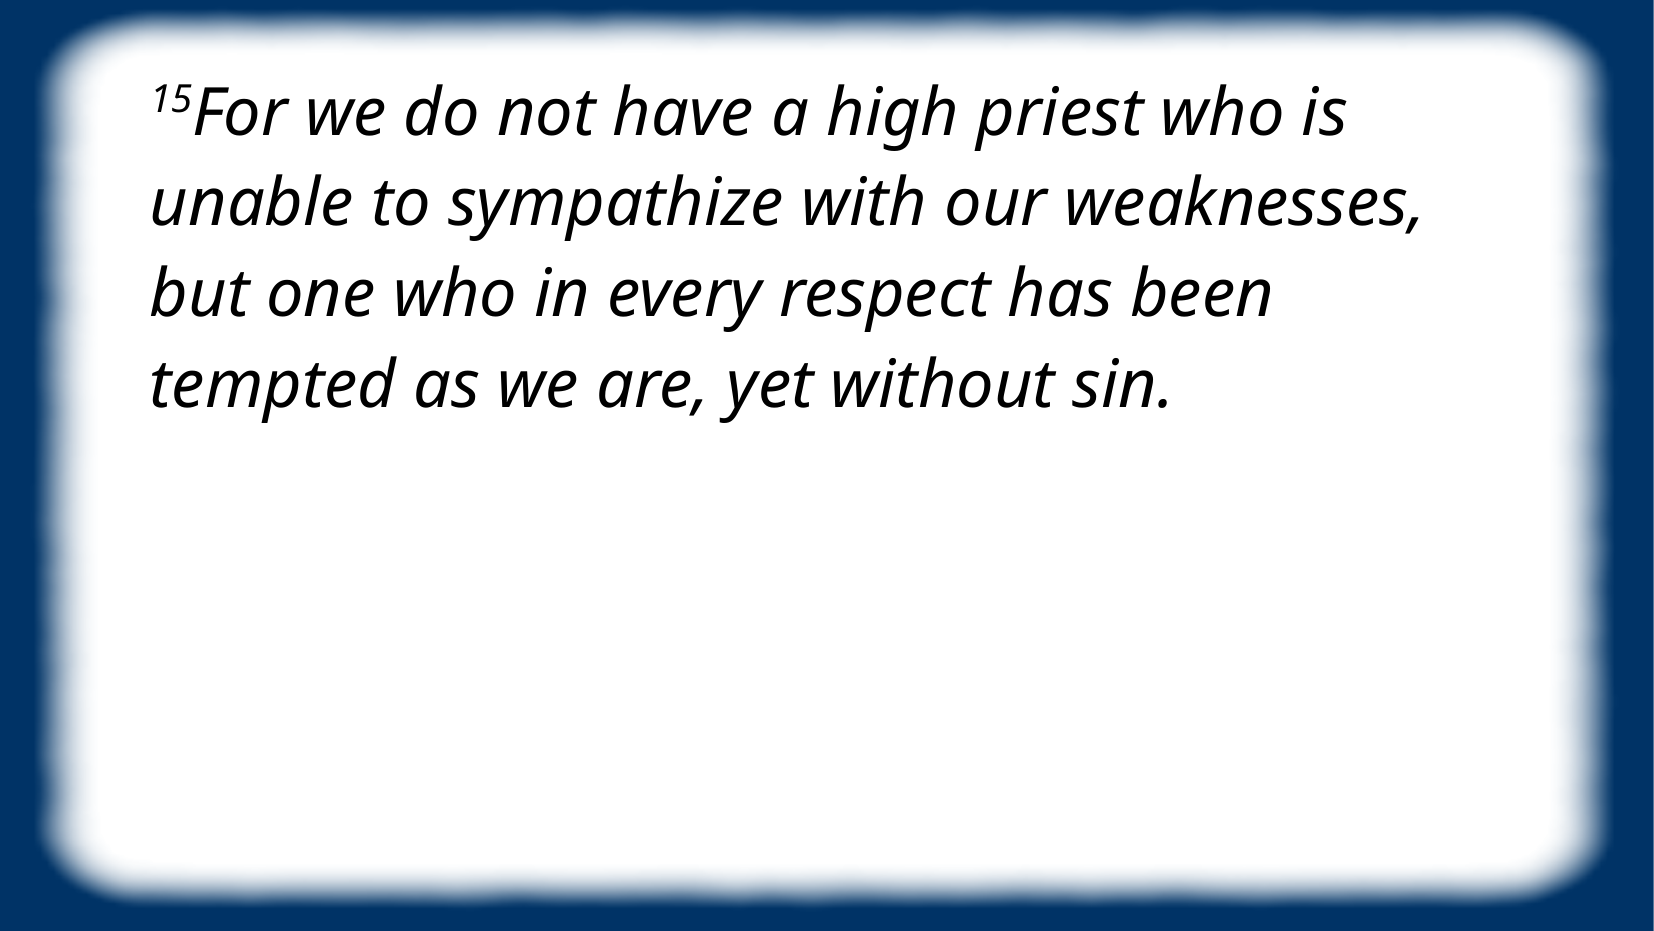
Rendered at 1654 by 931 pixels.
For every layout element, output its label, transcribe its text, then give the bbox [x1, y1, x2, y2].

picture [0, 0, 1654, 931]
text_box 15For we do not have a high priest who is unable to sympathize with our weaknesses, but one who in every respect has been tempted as we are, yet without sin. [135, 56, 1531, 451]
